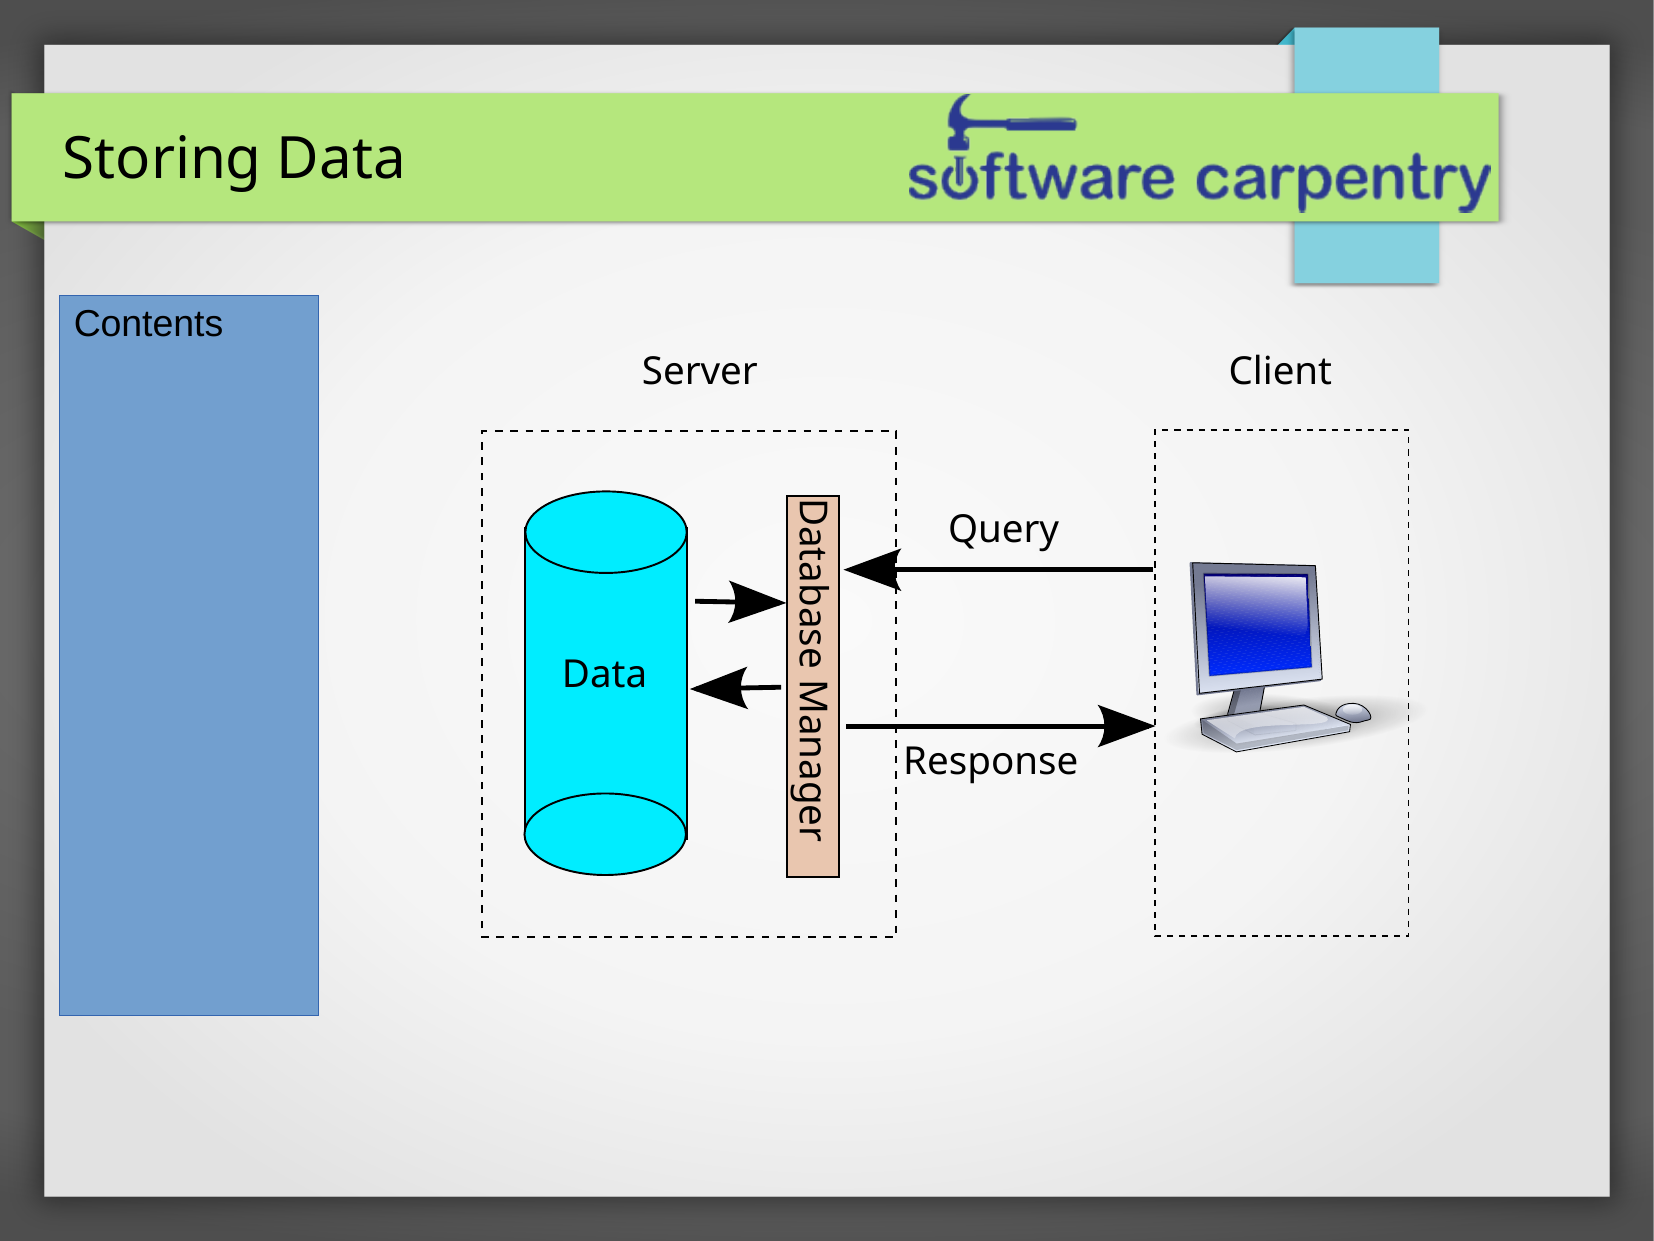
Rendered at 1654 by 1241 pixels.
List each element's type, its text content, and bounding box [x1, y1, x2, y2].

text_box Contents [59, 295, 319, 1016]
picture [0, 0, 1654, 1241]
text_box Storing Data [48, 109, 385, 196]
